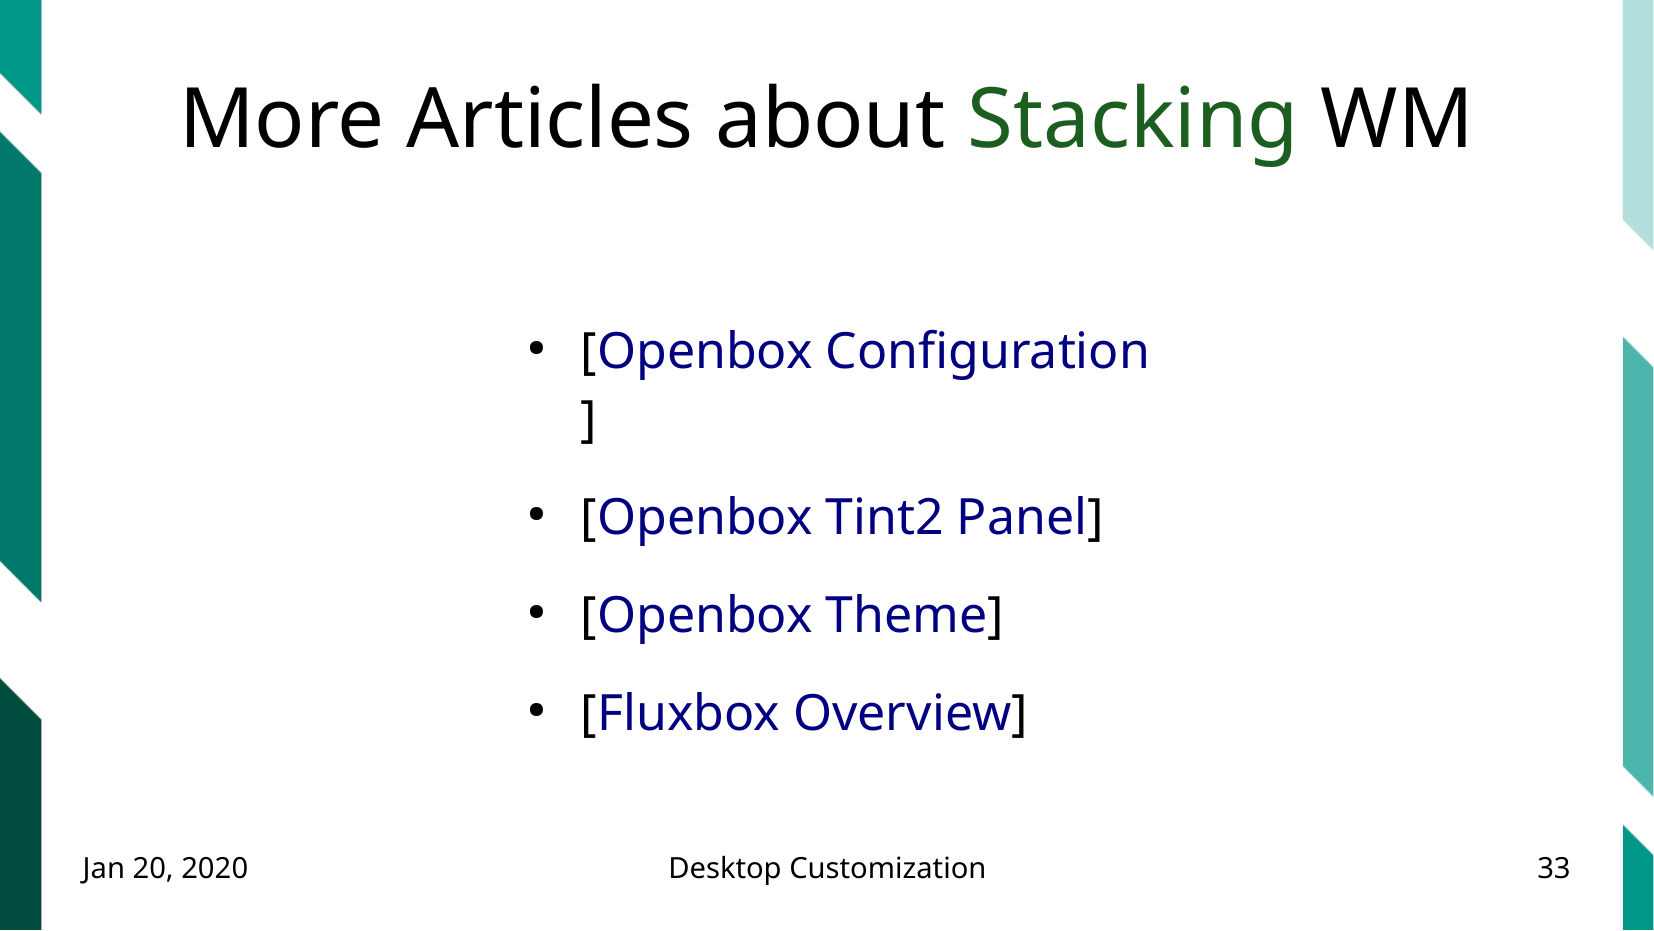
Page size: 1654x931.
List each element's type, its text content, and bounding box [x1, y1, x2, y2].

list [Openbox Configuration] [Openbox Tint2 Panel] [Openbox Theme] [Fluxbox Overview] [510, 315, 1156, 758]
title More Articles about Stacking WM [82, 37, 1571, 193]
picture [0, 0, 1654, 930]
